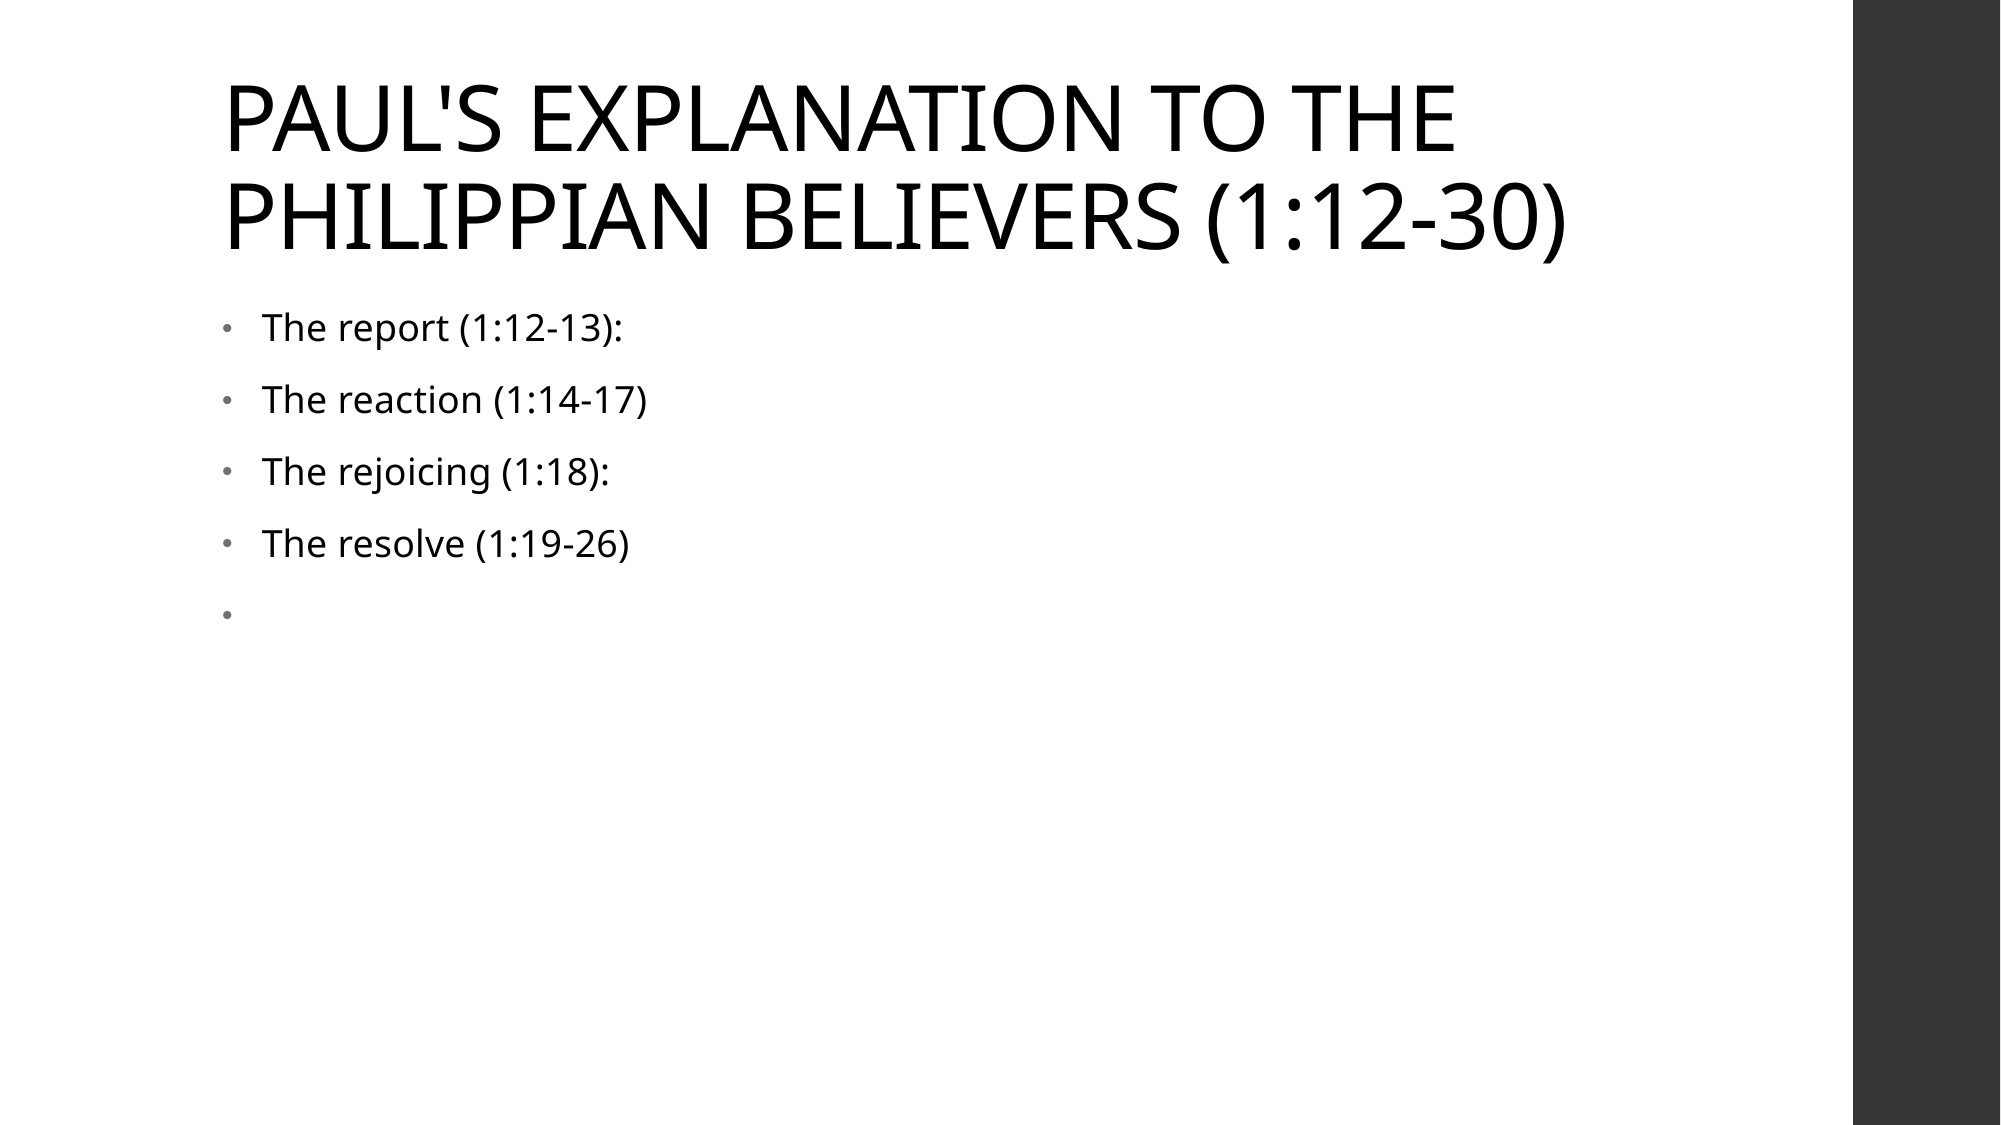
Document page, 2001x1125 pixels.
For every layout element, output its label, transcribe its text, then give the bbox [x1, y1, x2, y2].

title PAUL'S EXPLANATION TO THE PHILIPPIAN BELIEVERS (1:12-30) [206, 60, 1797, 278]
list The report (1:12-13): The reaction (1:14-17) The rejoicing (1:18): The resolve (1:19-26) [206, 299, 1617, 1014]
